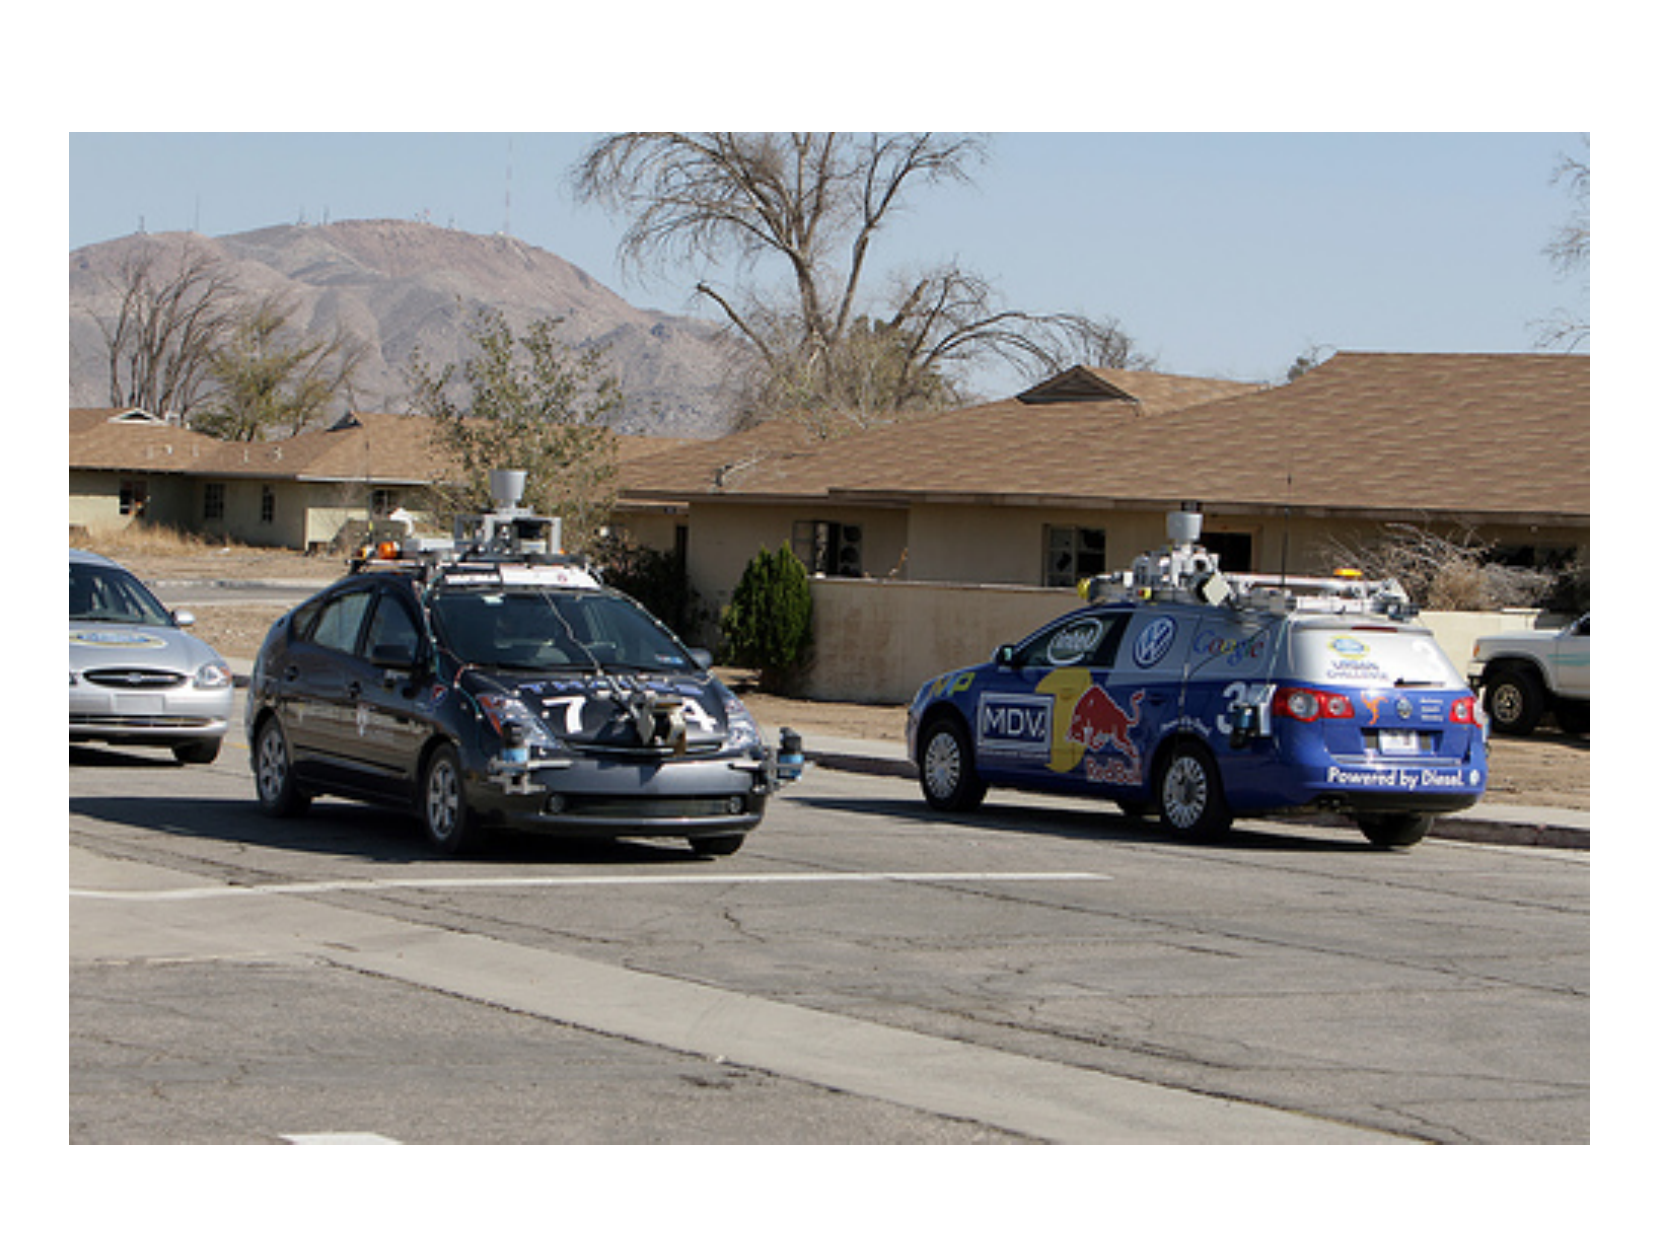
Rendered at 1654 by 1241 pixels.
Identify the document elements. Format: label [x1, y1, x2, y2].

picture [69, 132, 1590, 1145]
